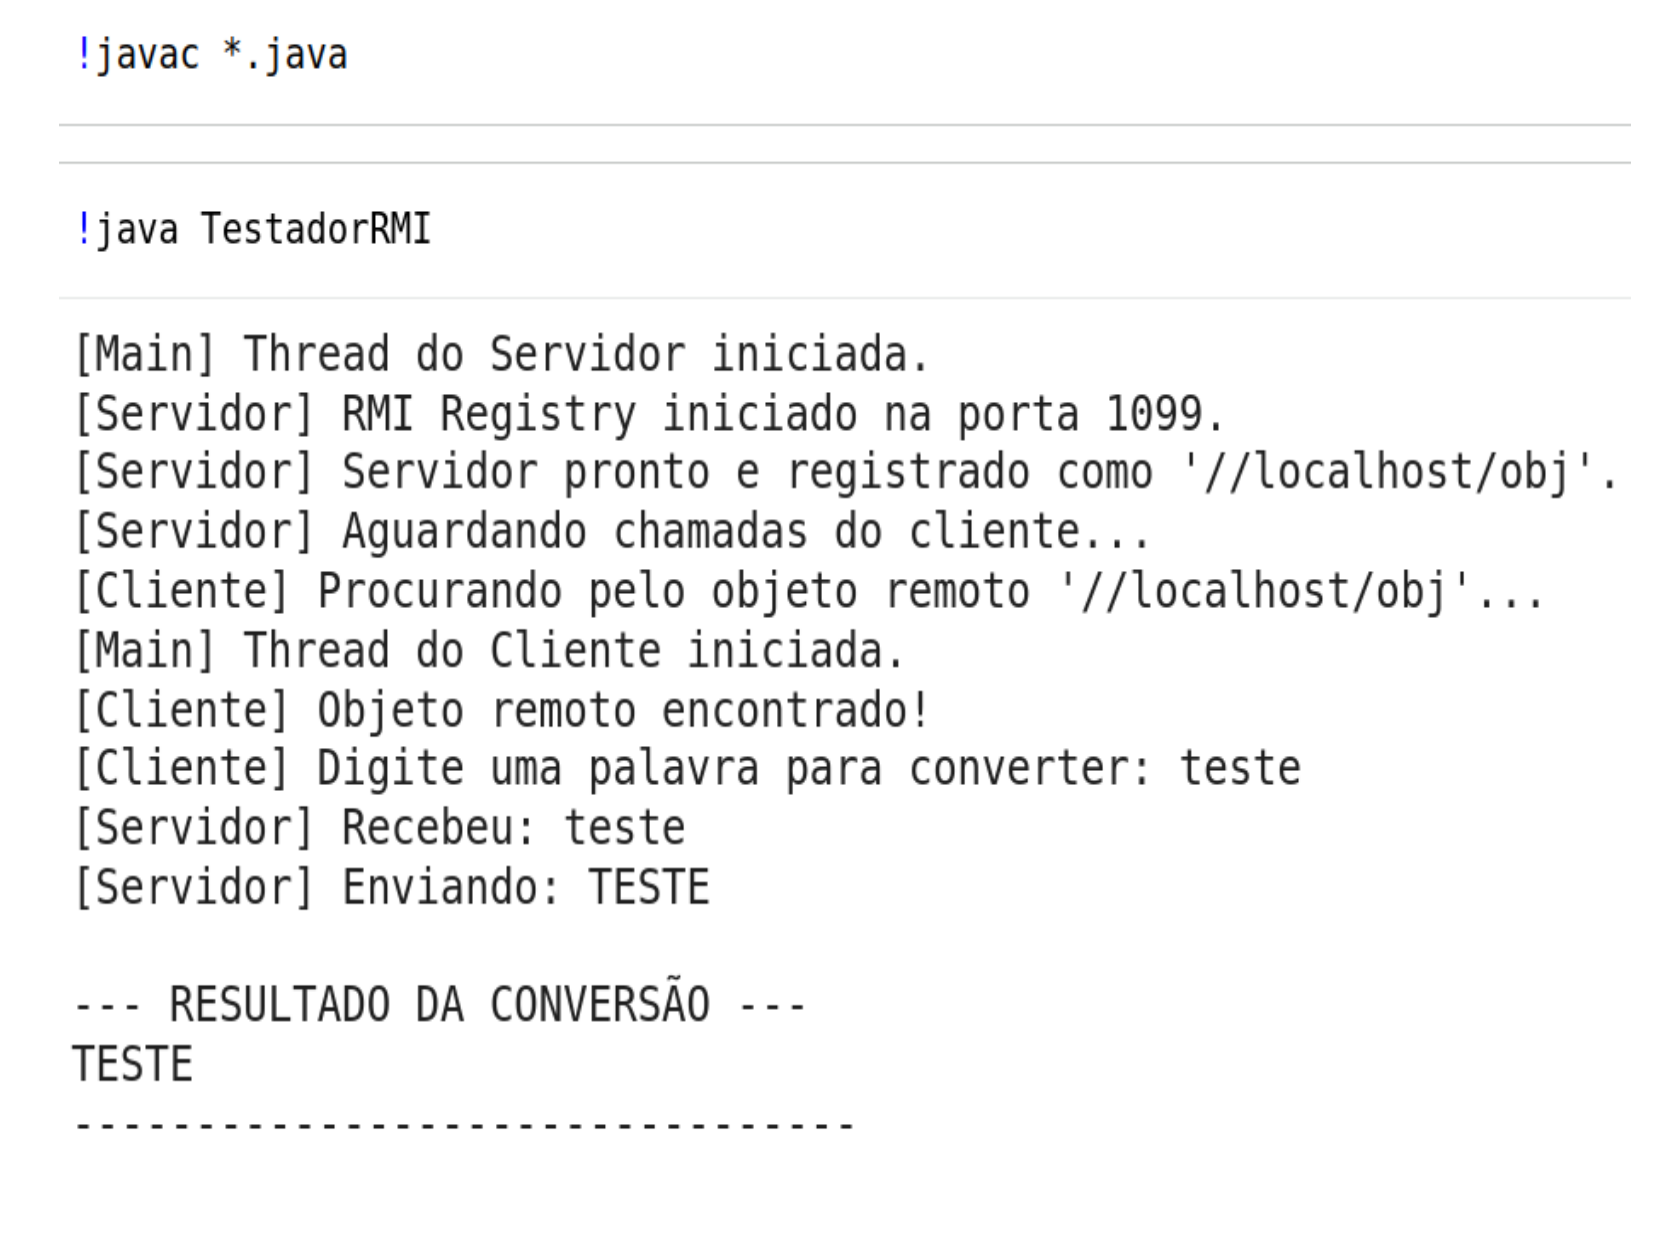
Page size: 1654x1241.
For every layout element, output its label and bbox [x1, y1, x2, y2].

picture [59, 29, 1631, 1141]
